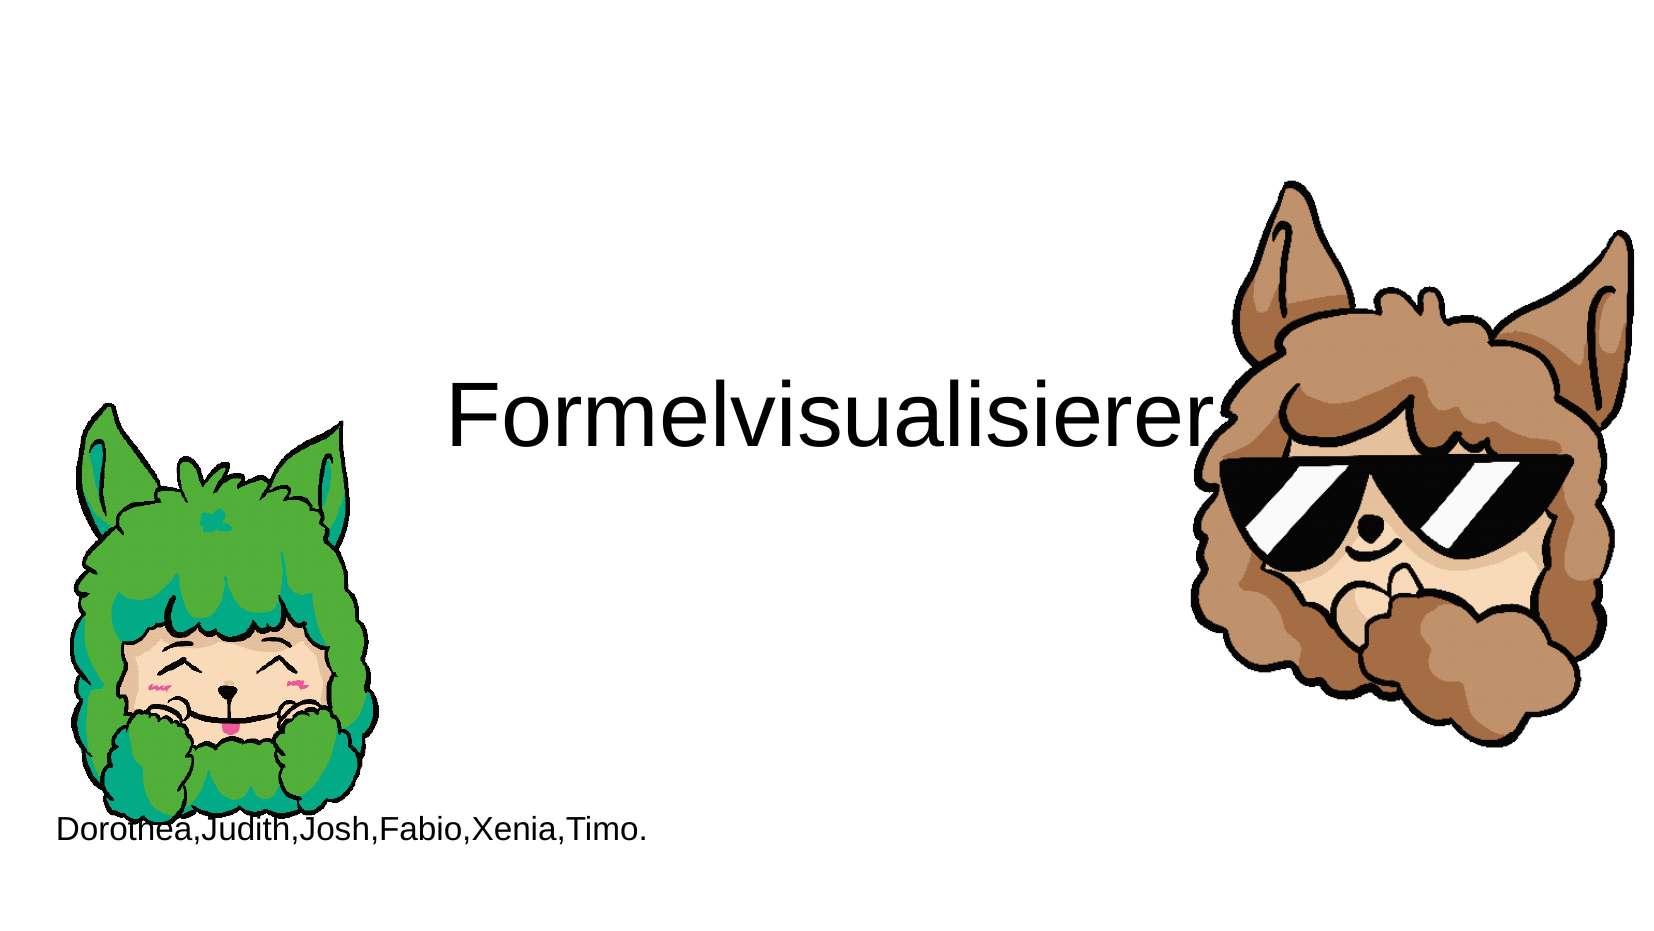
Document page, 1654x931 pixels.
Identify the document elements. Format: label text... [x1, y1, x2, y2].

subtitle Dorothea,Judith,Josh,Fabio,Xenia,Timo. [37, 787, 668, 870]
picture [1138, 176, 1654, 751]
picture [37, 401, 399, 826]
title Formelvisualisierer [86, 337, 1138, 493]
